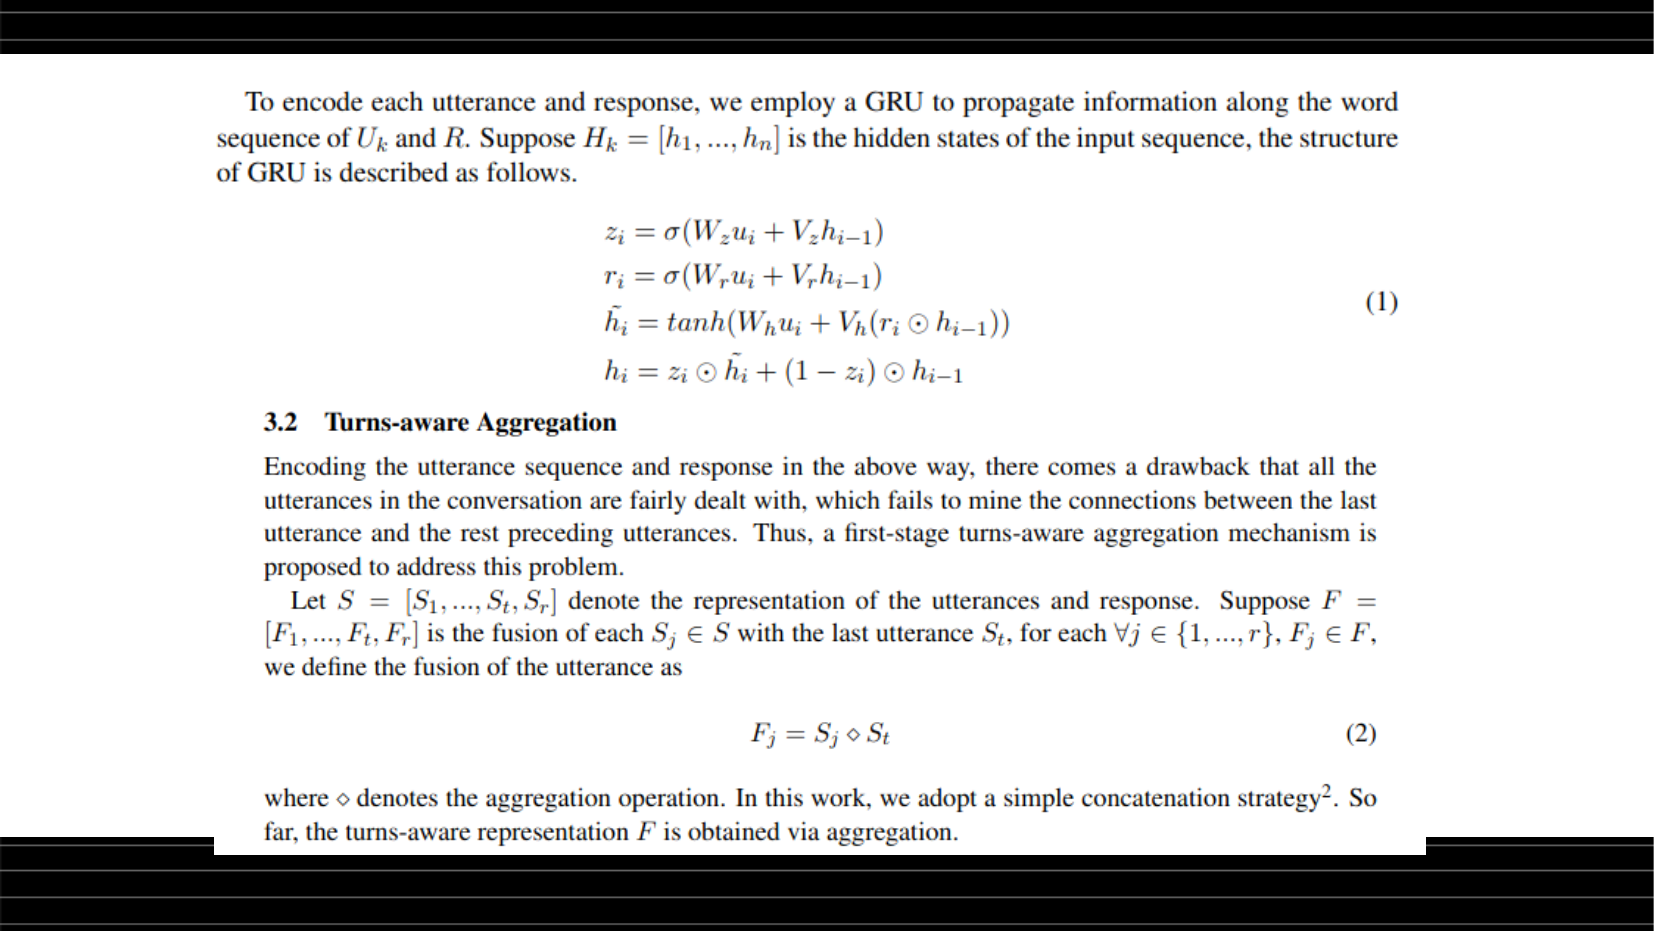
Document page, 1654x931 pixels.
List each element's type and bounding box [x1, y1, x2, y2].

picture [198, 89, 1471, 394]
picture [0, 0, 1654, 54]
picture [0, 400, 1654, 931]
